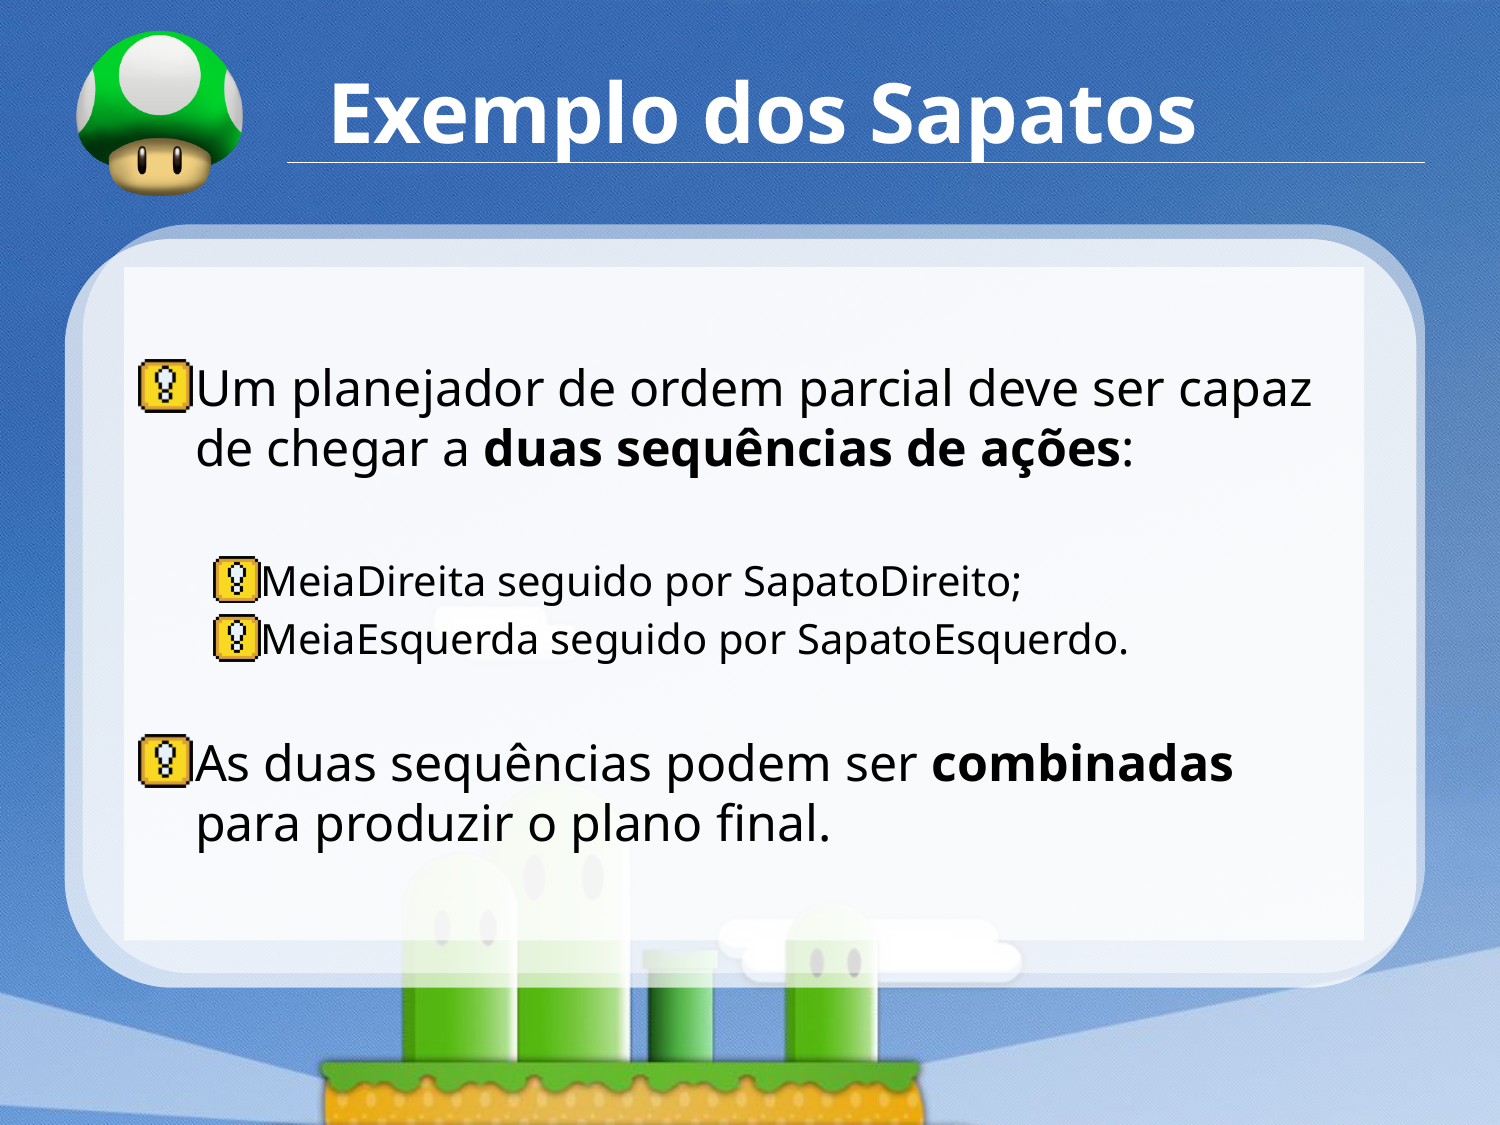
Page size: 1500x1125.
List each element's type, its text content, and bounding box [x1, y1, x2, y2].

list Um planejador de ordem parcial deve ser capaz de chegar a duas sequências de ações: MeiaDireita seguido por SapatoDireito; MeiaEsquerda seguido por SapatoEsquerdo. As duas sequências podem ser combinadas para produzir o plano final. [123, 267, 1365, 941]
title Exemplo dos Sapatos [312, 37, 1425, 183]
picture [0, 0, 1500, 1125]
